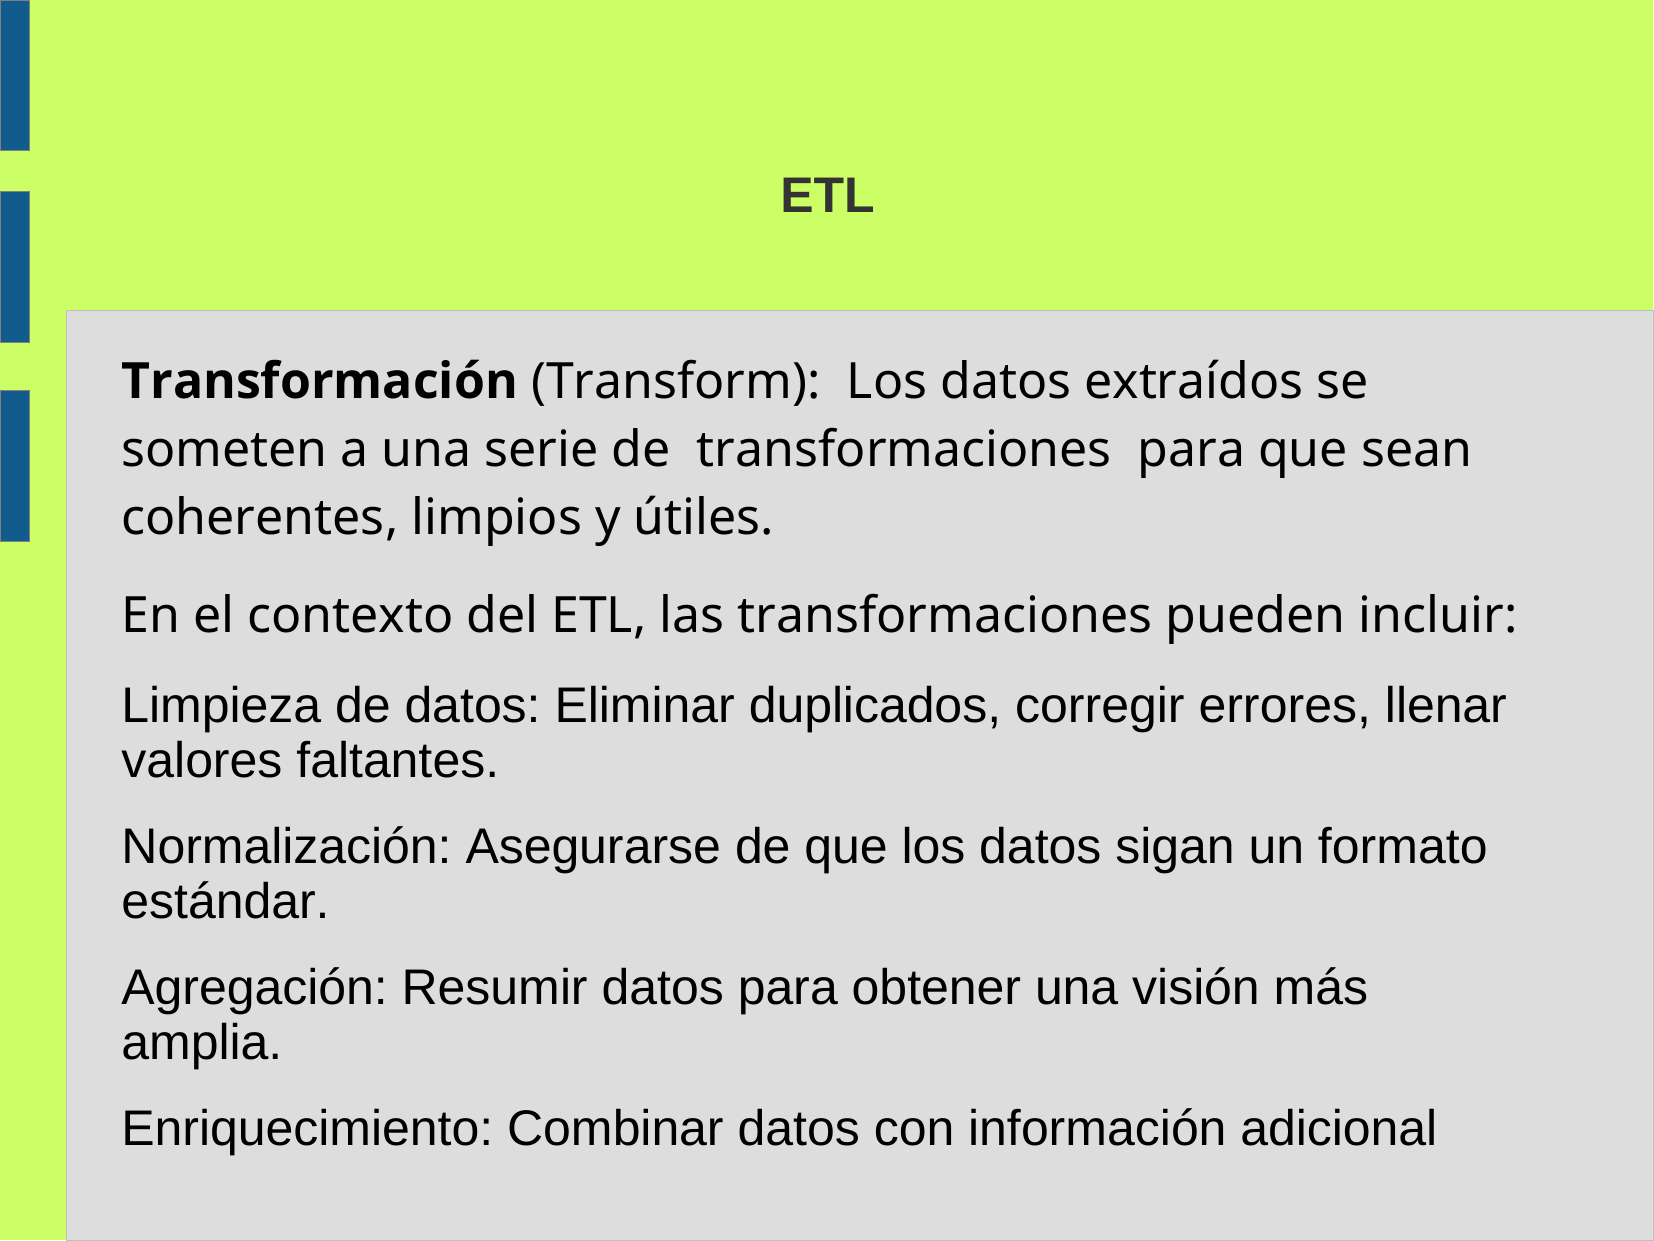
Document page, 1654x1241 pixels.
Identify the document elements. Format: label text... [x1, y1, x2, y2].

list Transformación (Transform): Los datos extraídos se someten a una serie de transformaciones para que sean coherentes, limpios y útiles. En el contexto del ETL, las transformaciones pueden incluir: Limpieza de datos: Eliminar duplicados, corregir errores, llenar valores faltantes. Normalización: Asegurarse de que los datos sigan un formato estándar. Agregación: Resumir datos para obtener una visión más amplia. Enriquecimiento: Combinar datos con información adicional [121, 344, 1534, 1148]
title ETL [121, 91, 1534, 299]
